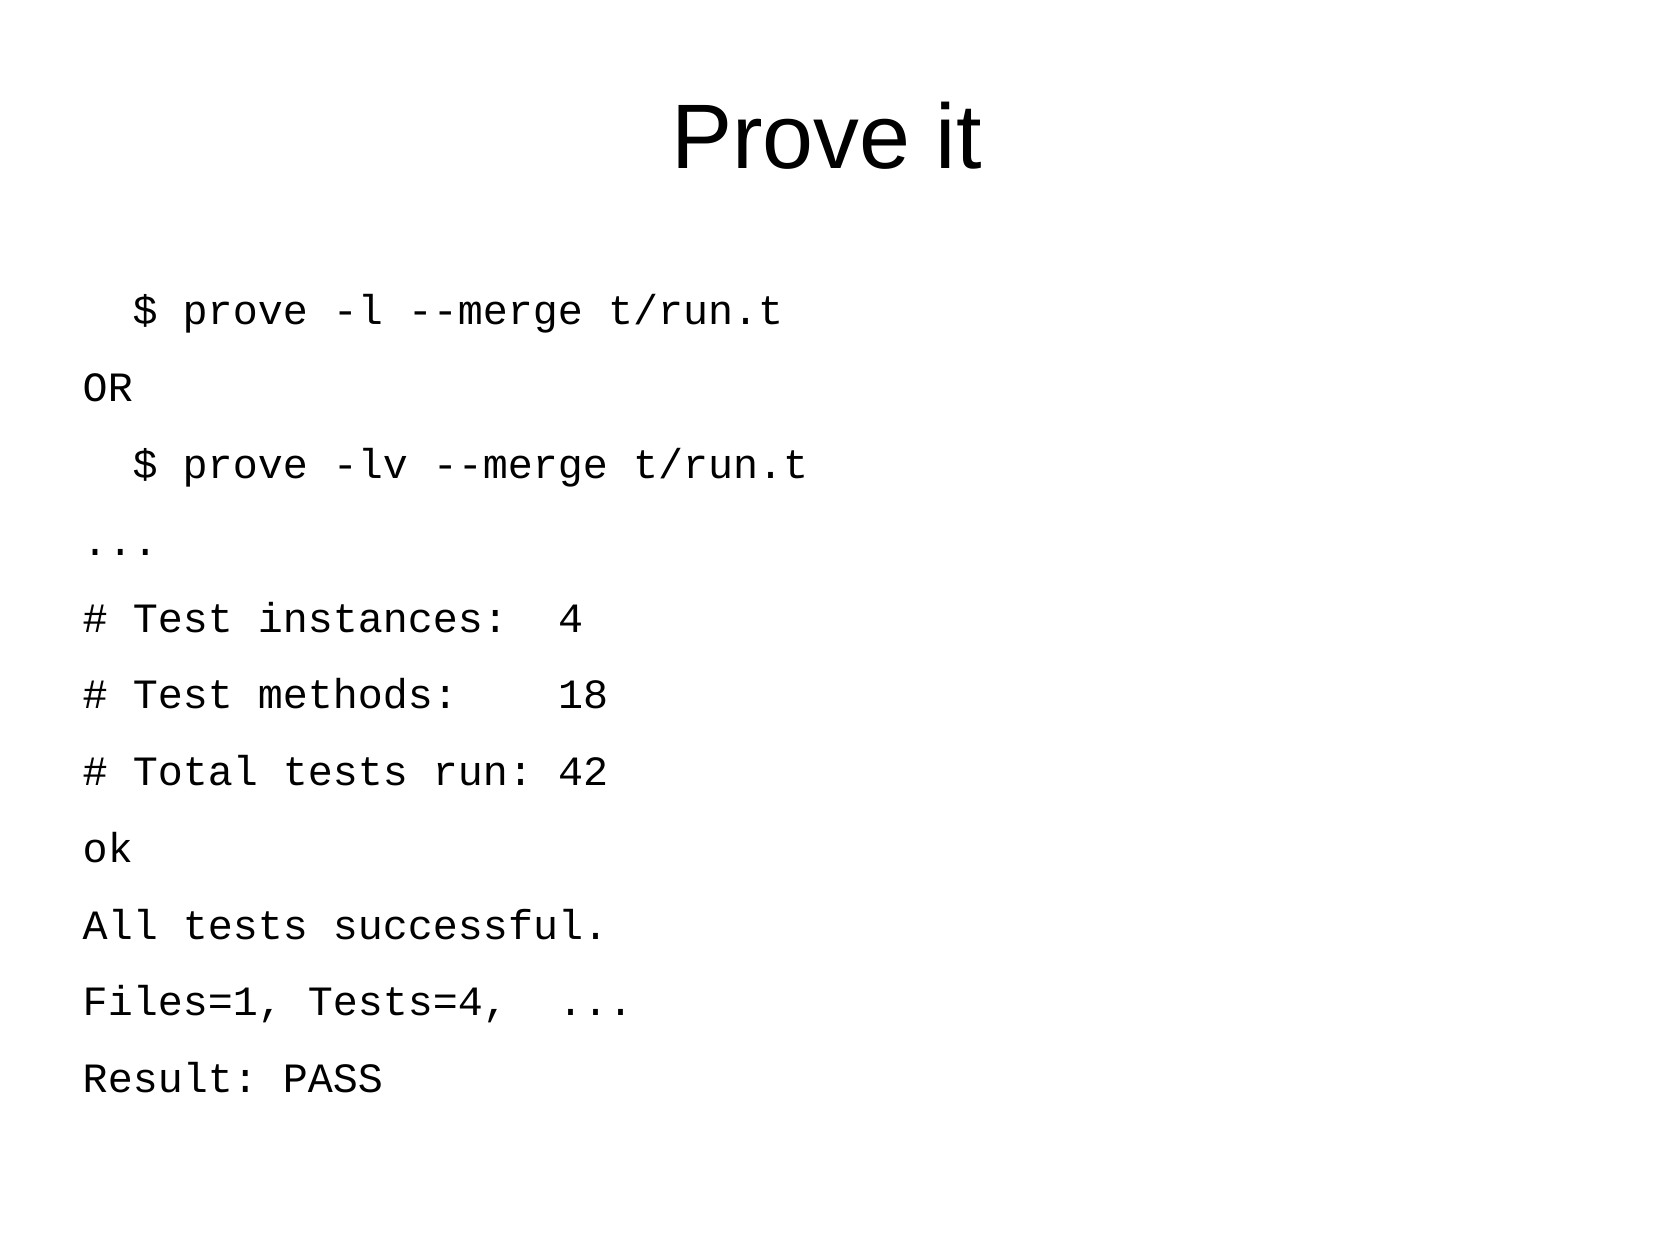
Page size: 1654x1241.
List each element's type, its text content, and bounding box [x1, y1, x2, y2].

title Prove it [82, 49, 1571, 226]
list $ prove -l --merge t/run.t OR $ prove -lv --merge t/run.t ... # Test instances: 4 # Test methods: 18 # Total tests run: 42 ok All tests successful. Files=1, Tests=4, ... Result: PASS [82, 290, 1571, 1186]
